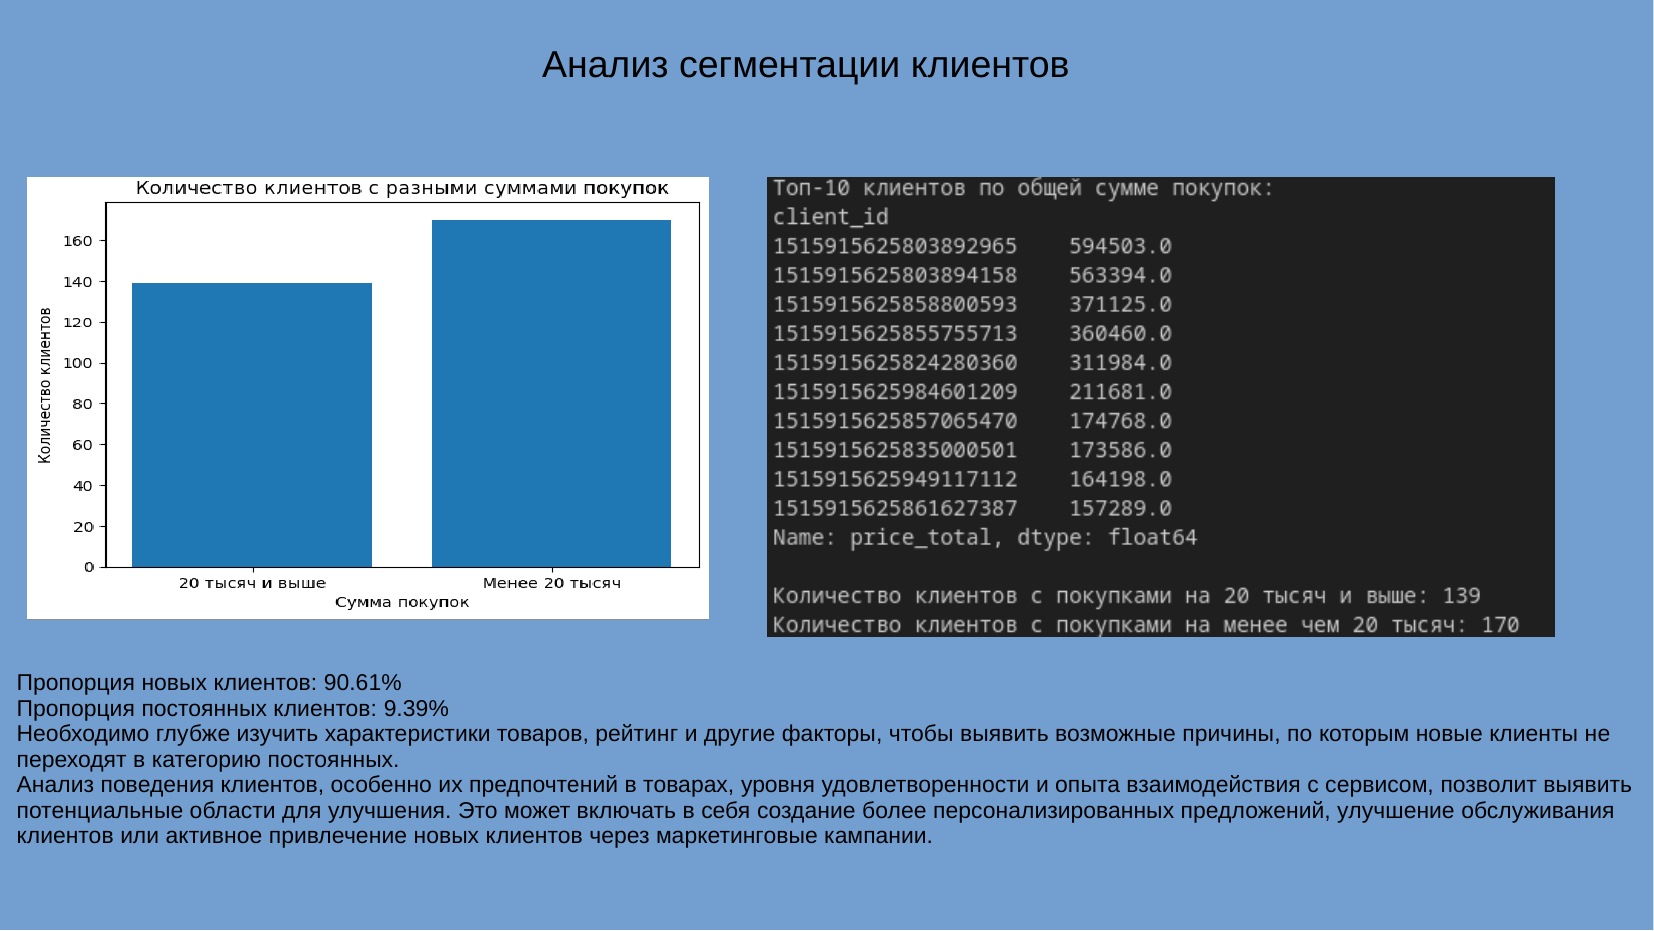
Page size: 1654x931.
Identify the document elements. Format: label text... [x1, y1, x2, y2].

text_box Пропорция новых клиентов: 90.61% Пропорция постоянных клиентов: 9.39% Необходимо глубже изучить характеристики товаров, рейтинг и другие факторы, чтобы выявить возможные причины, по которым новые клиенты не переходят в категорию постоянных. Анализ поведения клиентов, особенно их предпочтений в товарах, уровня удовлетворенности и опыта взаимодействия с сервисом, позволит выявить потенциальные области для улучшения. Это может включать в себя создание более персонализированных предложений, улучшение обслуживания клиентов или активное привлечение новых клиентов через маркетинговые кампании. [1, 662, 1654, 931]
picture [27, 177, 709, 621]
picture [767, 177, 1555, 637]
title Анализ сегментации клиентов [23, 11, 1589, 119]
